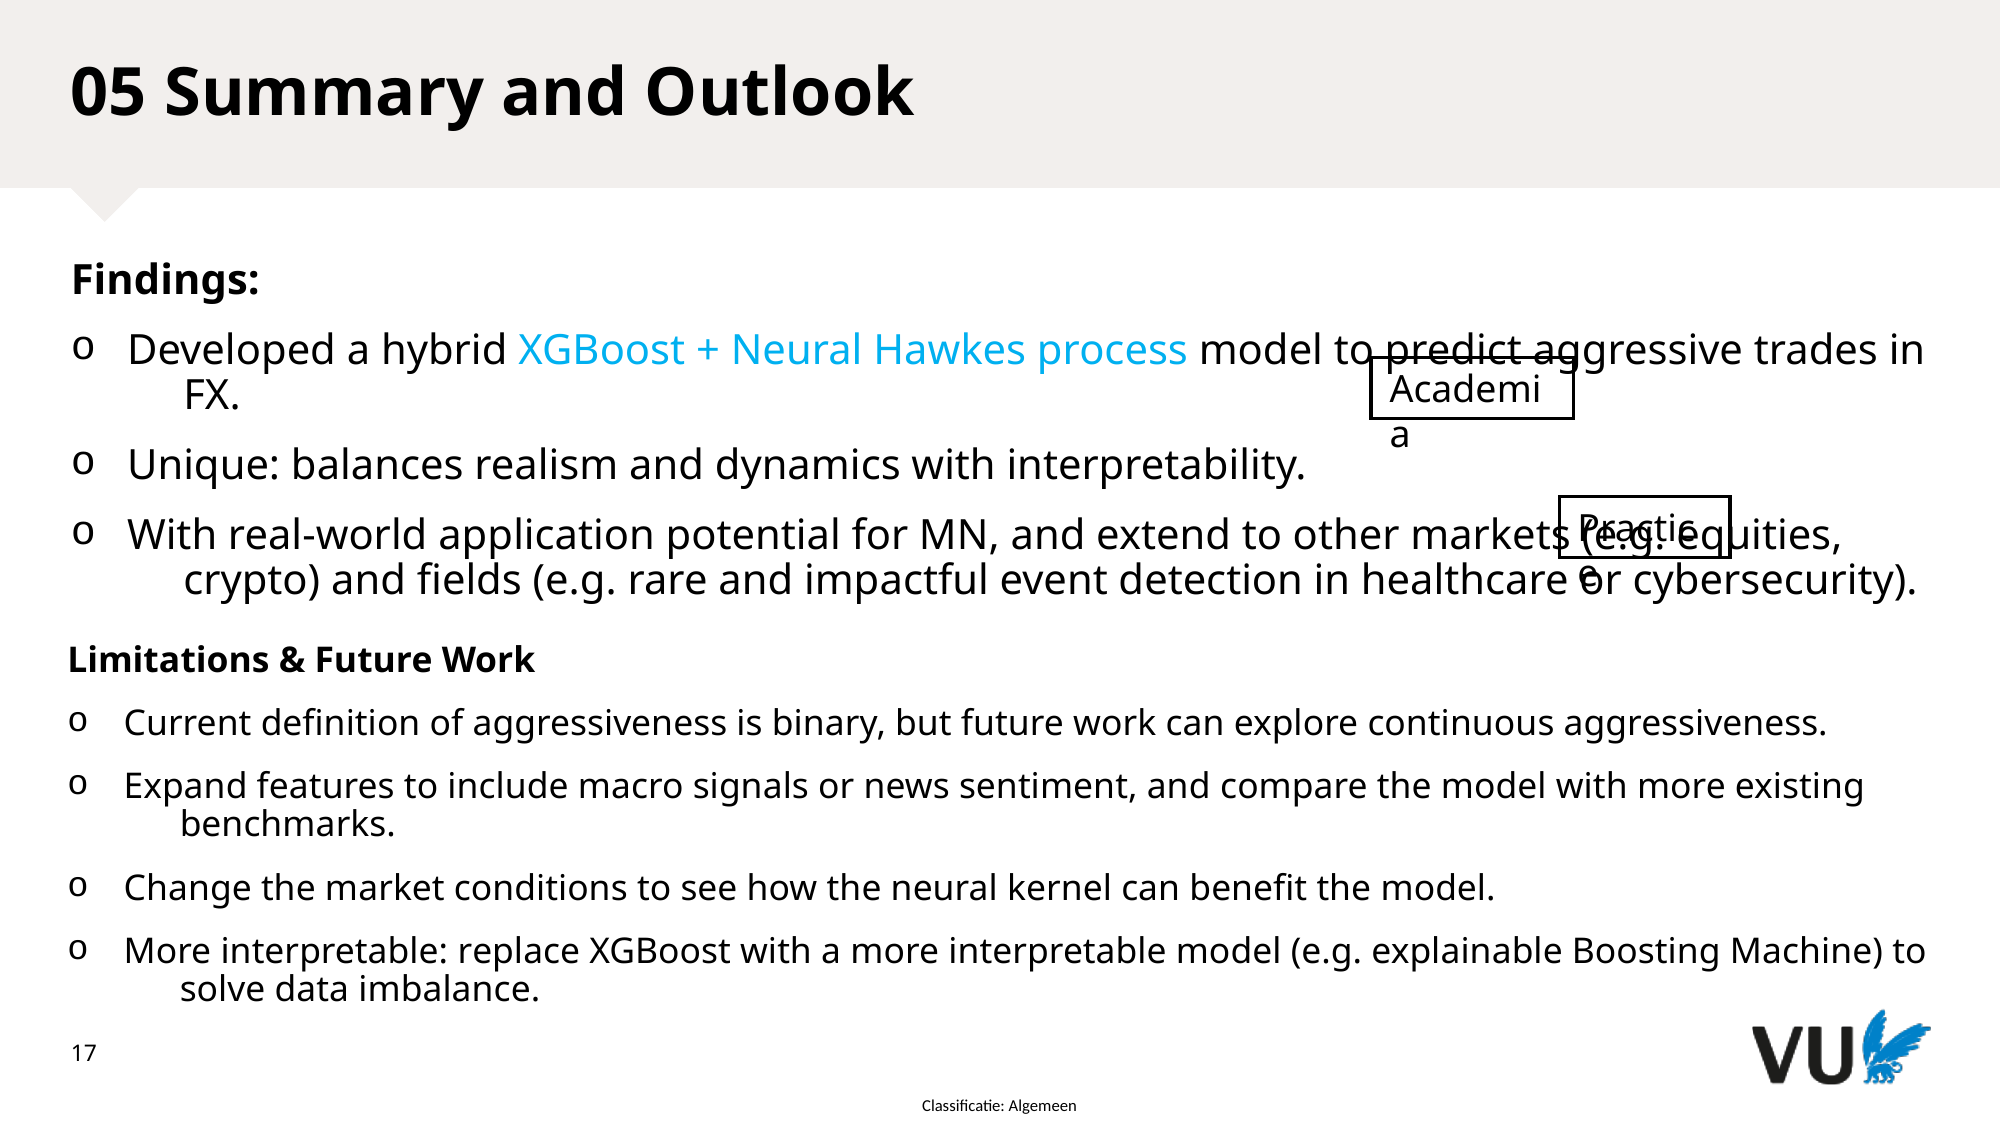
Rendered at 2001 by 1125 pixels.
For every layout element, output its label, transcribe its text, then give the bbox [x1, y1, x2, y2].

list Findings: Developed a hybrid XGBoost + Neural Hawkes process model to predict aggressive trades in FX. Unique: balances realism and dynamics with interpretability. With real-world application potential for MN, and extend to other markets (e.g. equities, crypto) and fields (e.g. rare and impactful event detection in healthcare or cybersecurity). [67, 235, 1930, 561]
text_box Academia [1374, 357, 1574, 419]
title 05 Summary and Outlook [70, 0, 1930, 188]
text_box Limitations & Future Work Current definition of aggressiveness is binary, but future work can explore continuous aggressiveness. Expand features to include macro signals or news sentiment, and compare the model with more existing benchmarks. Change the market conditions to see how the neural kernel can benefit the model. More interpretable: replace XGBoost with a more interpretable model (e.g. explainable Boosting Machine) to solve data imbalance. [67, 641, 1930, 1012]
text_box [70, 1012, 152, 1125]
text_box Practice [1562, 496, 1730, 558]
